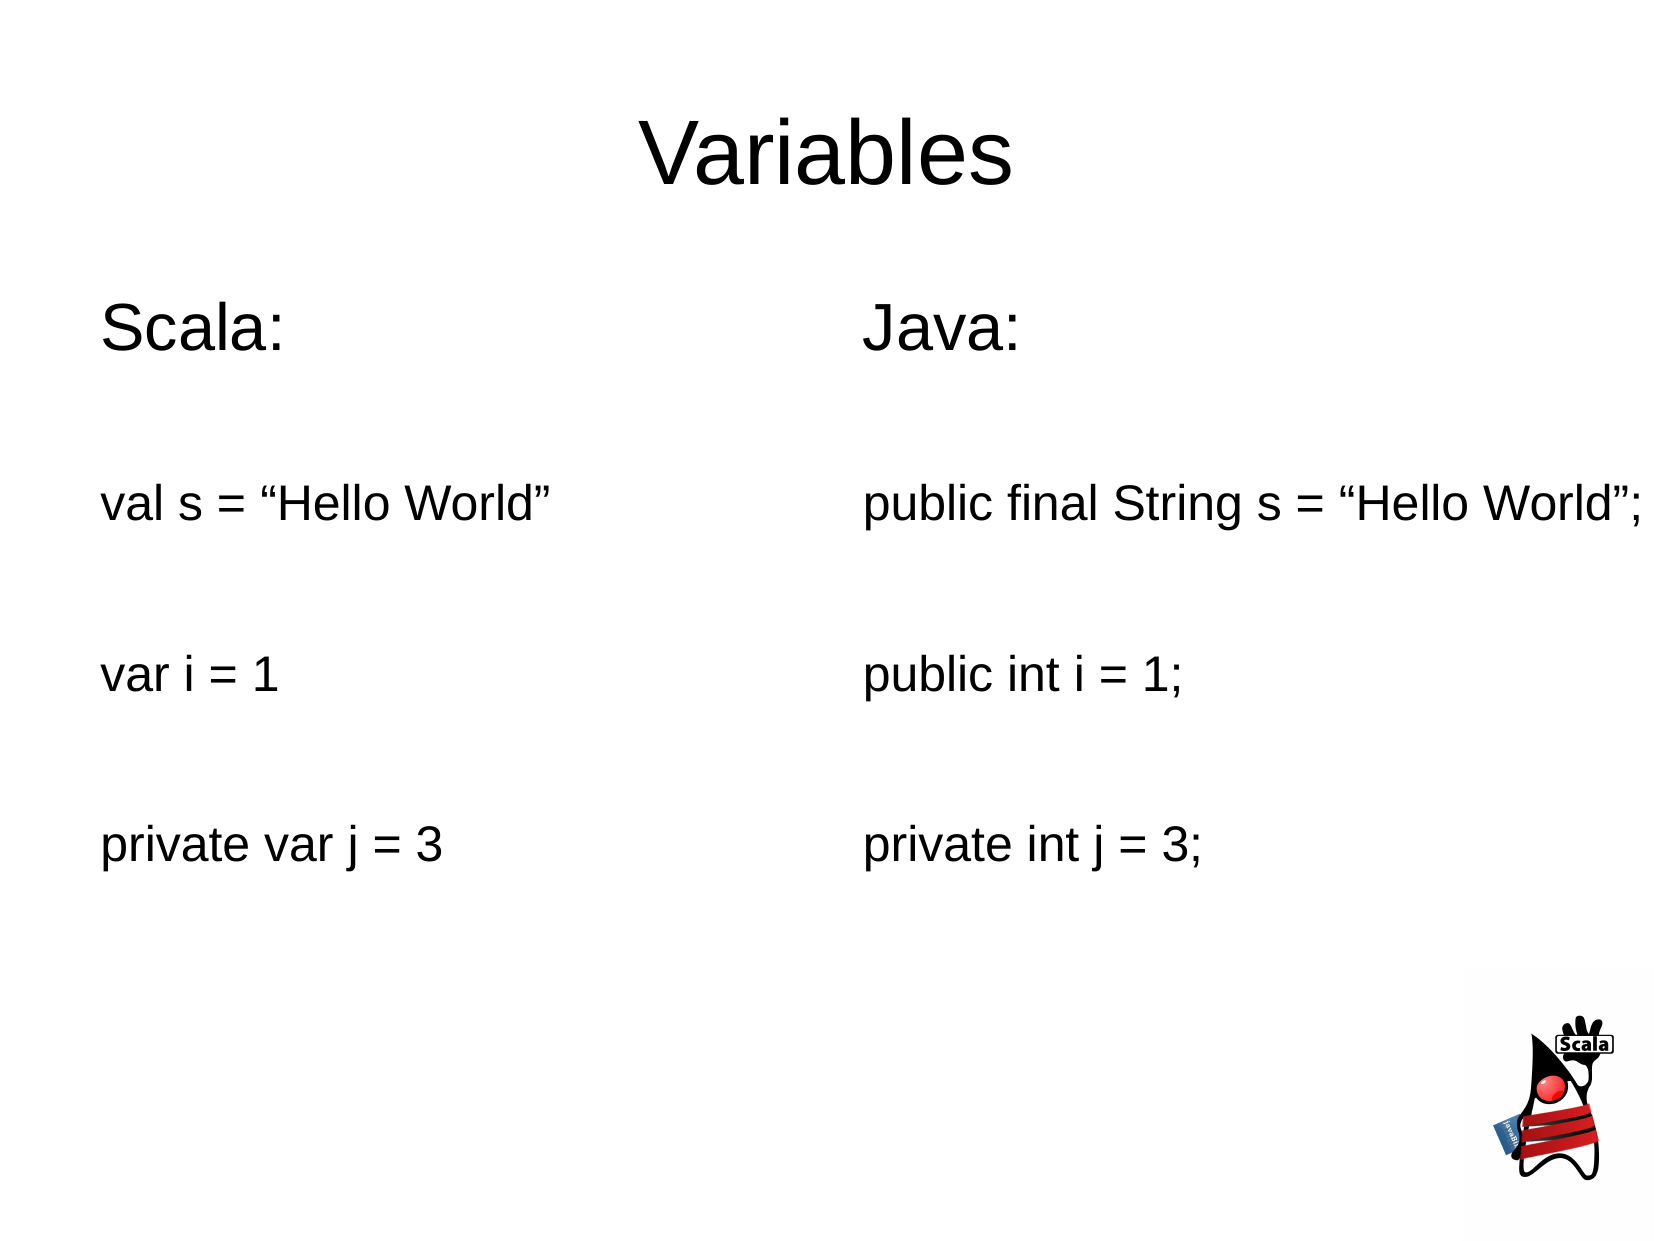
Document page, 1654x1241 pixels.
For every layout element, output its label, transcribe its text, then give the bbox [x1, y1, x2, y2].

list Scala: val s = “Hello World” var i = 1 private var j = 3 [82, 290, 809, 1109]
picture [1462, 1109, 1654, 1241]
title Variables [82, 49, 1571, 257]
list Java: public final String s = “Hello World”; public int i = 1; private int j = 3; [845, 290, 1654, 1109]
